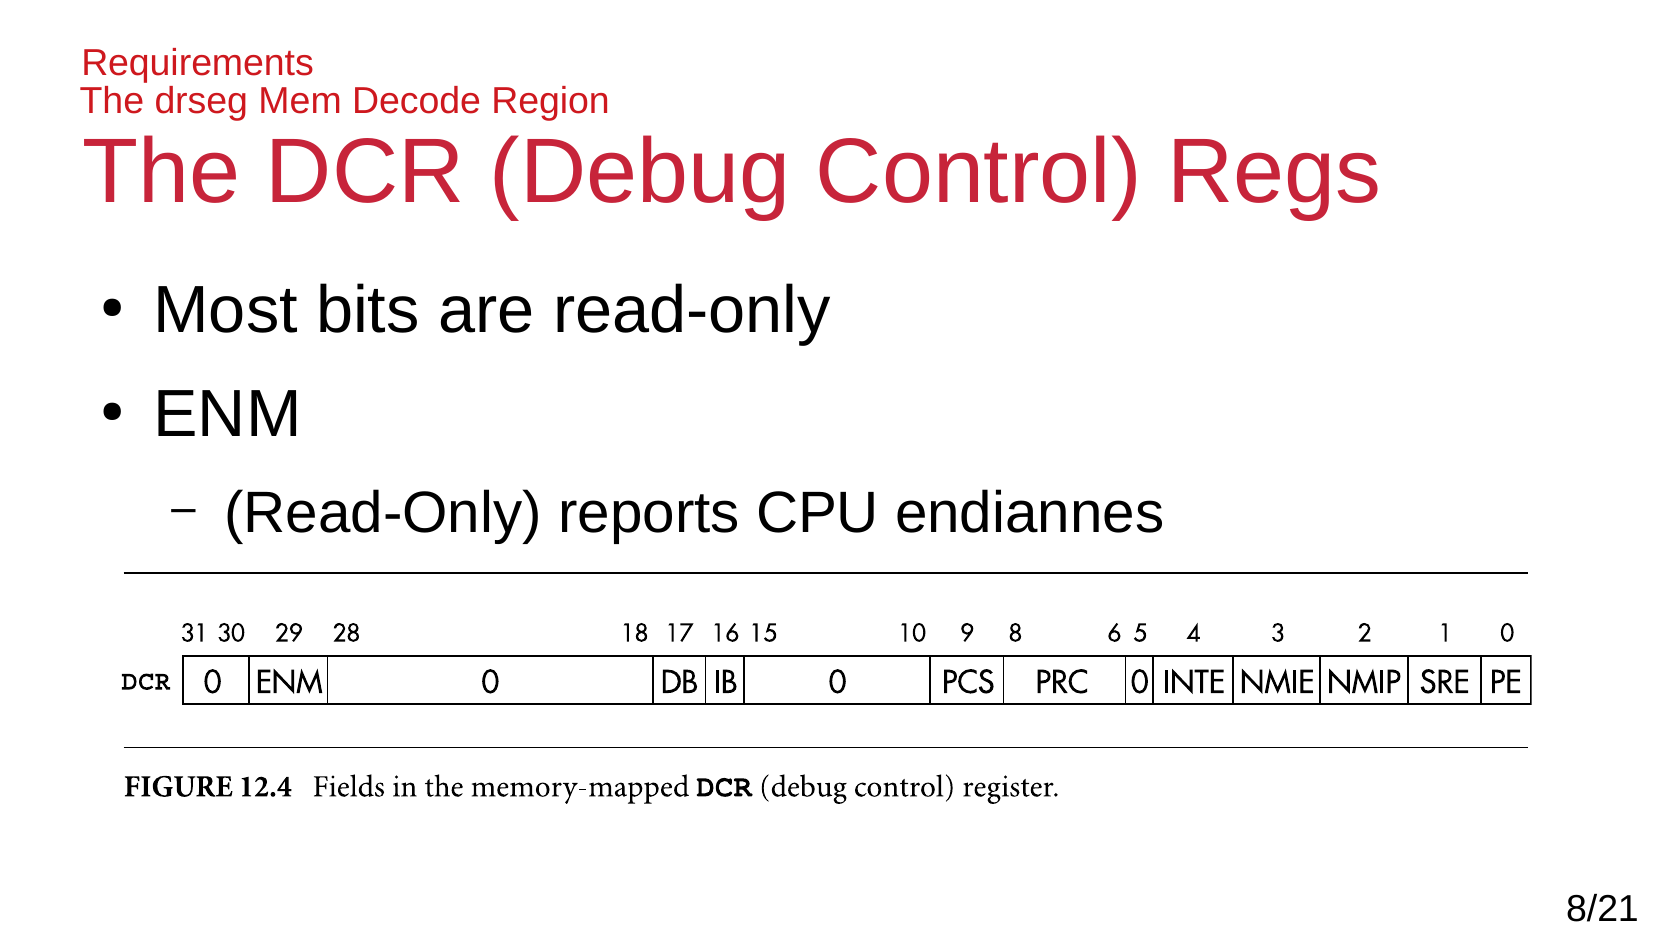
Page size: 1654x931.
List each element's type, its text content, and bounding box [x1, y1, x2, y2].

title The DCR (Debug Control) Regs [82, 92, 1571, 249]
list Most bits are read-only ENM (Read-Only) reports CPU endiannes [82, 271, 1571, 632]
text_box The drseg Mem Decode Region [64, 72, 631, 158]
picture [121, 572, 1532, 804]
text_box Requirements [66, 33, 329, 84]
